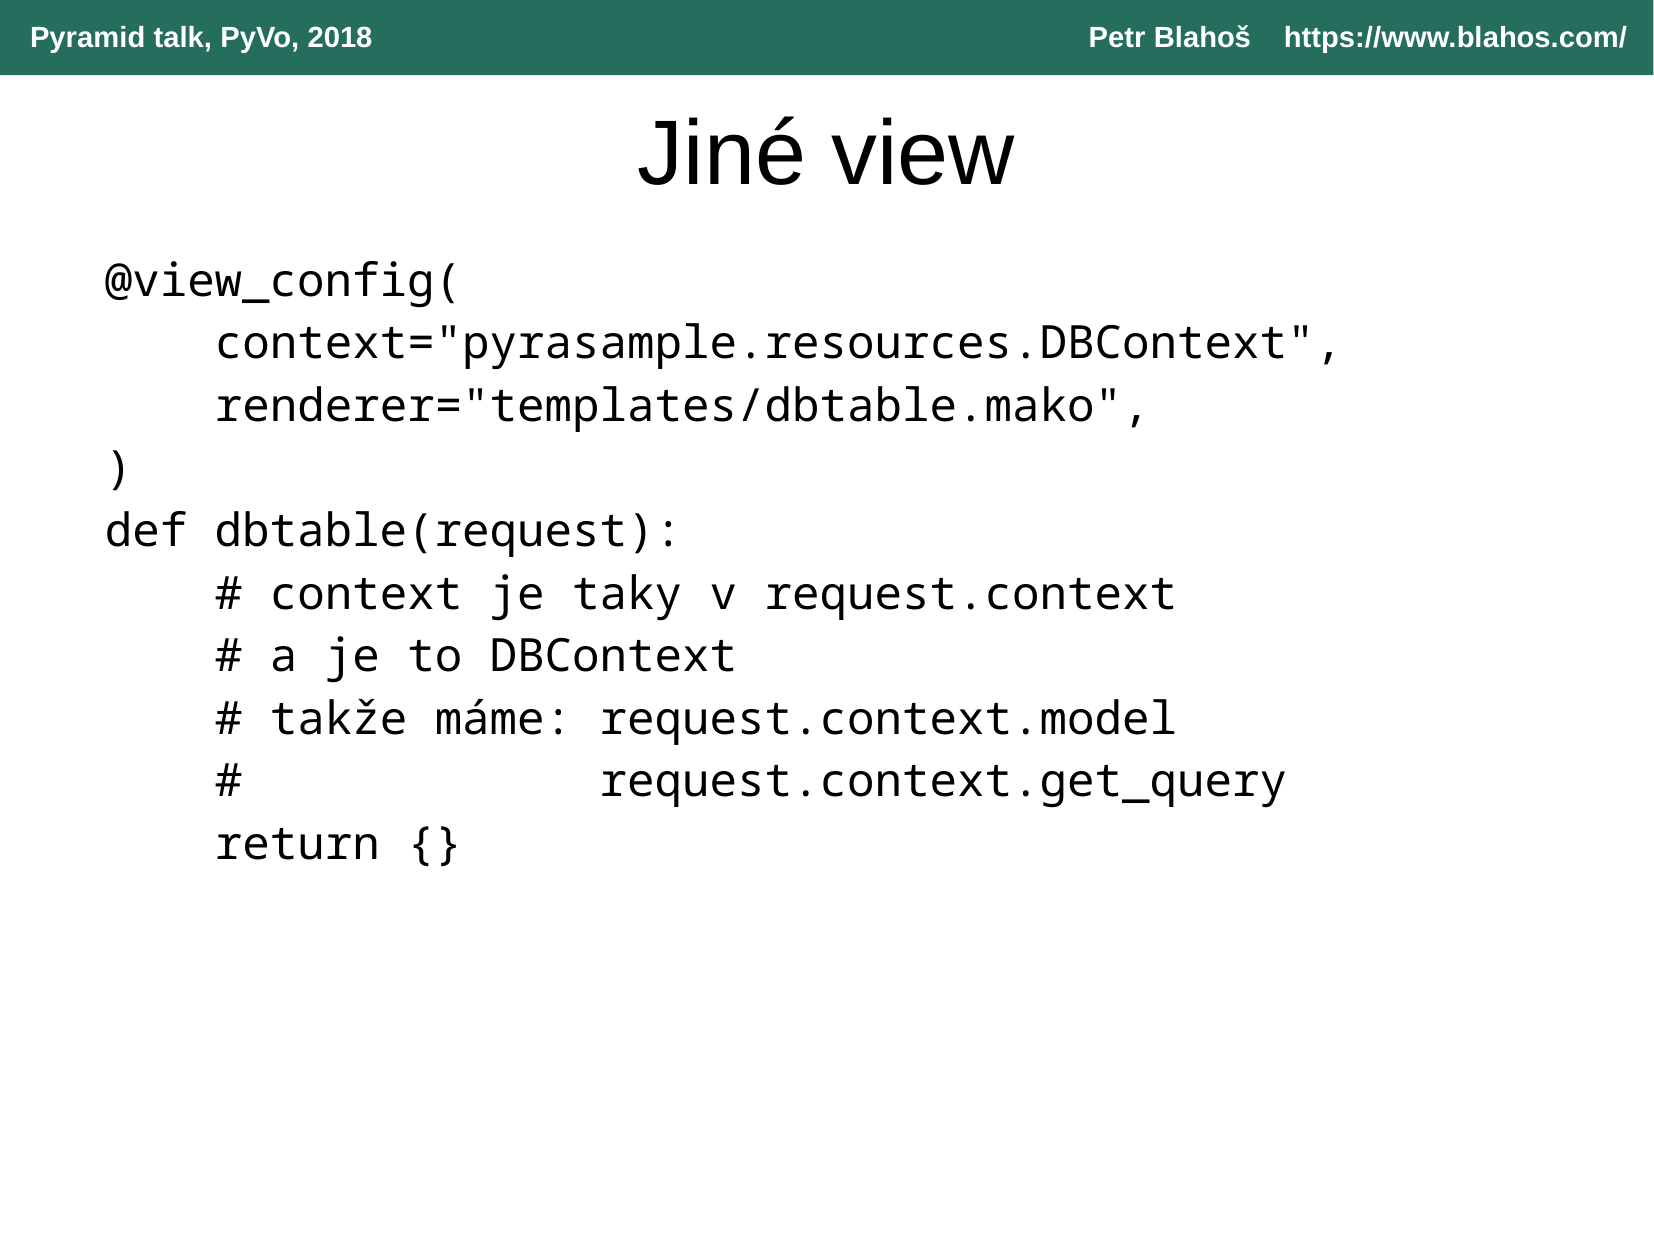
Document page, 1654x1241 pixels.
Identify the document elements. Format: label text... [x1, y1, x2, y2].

text_box @view_config( context="pyrasample.resources.DBContext", renderer="templates/dbtable.mako", ) def dbtable(request): # context je taky v request.context # a je to DBContext # takže máme: request.context.model # request.context.get_query return {} [90, 240, 1576, 1186]
title Jiné view [82, 49, 1571, 257]
